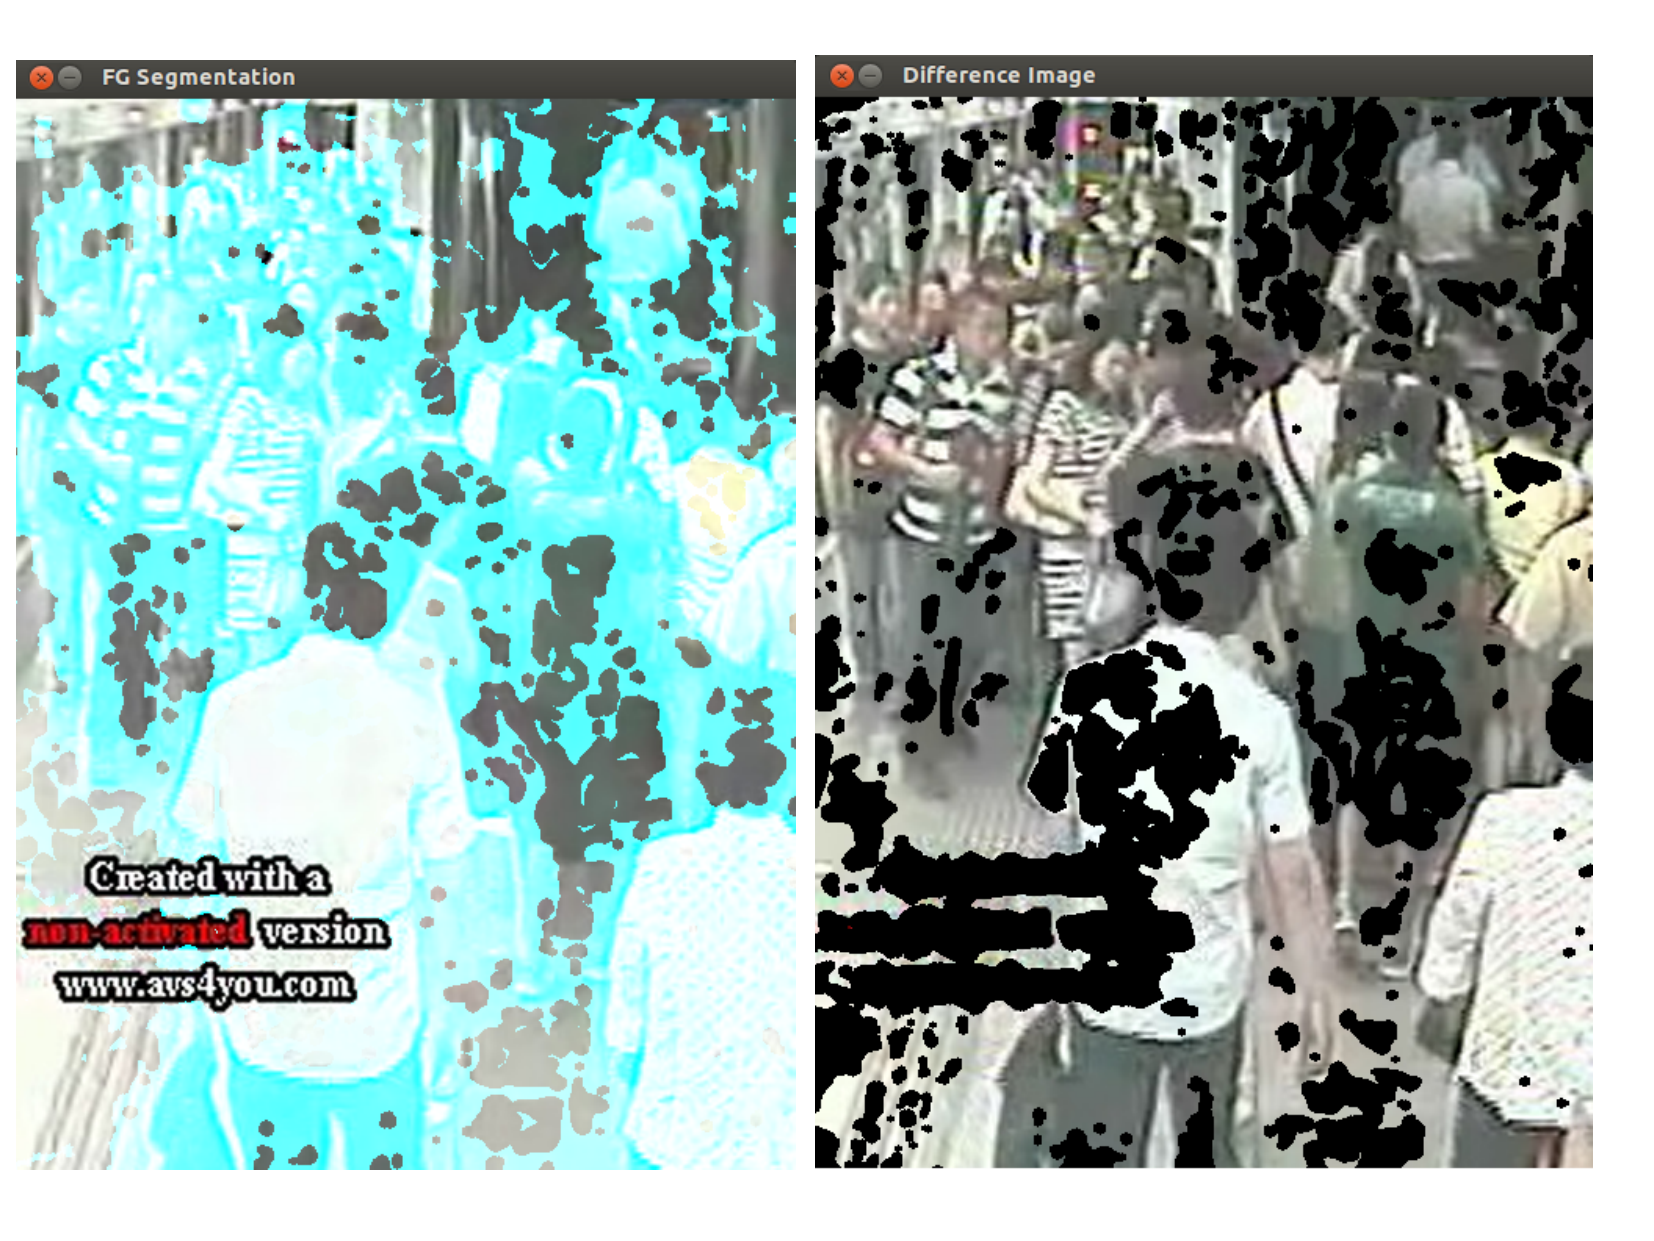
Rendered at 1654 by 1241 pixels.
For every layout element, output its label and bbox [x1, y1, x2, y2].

picture [815, 55, 1593, 1209]
picture [16, 60, 796, 1171]
